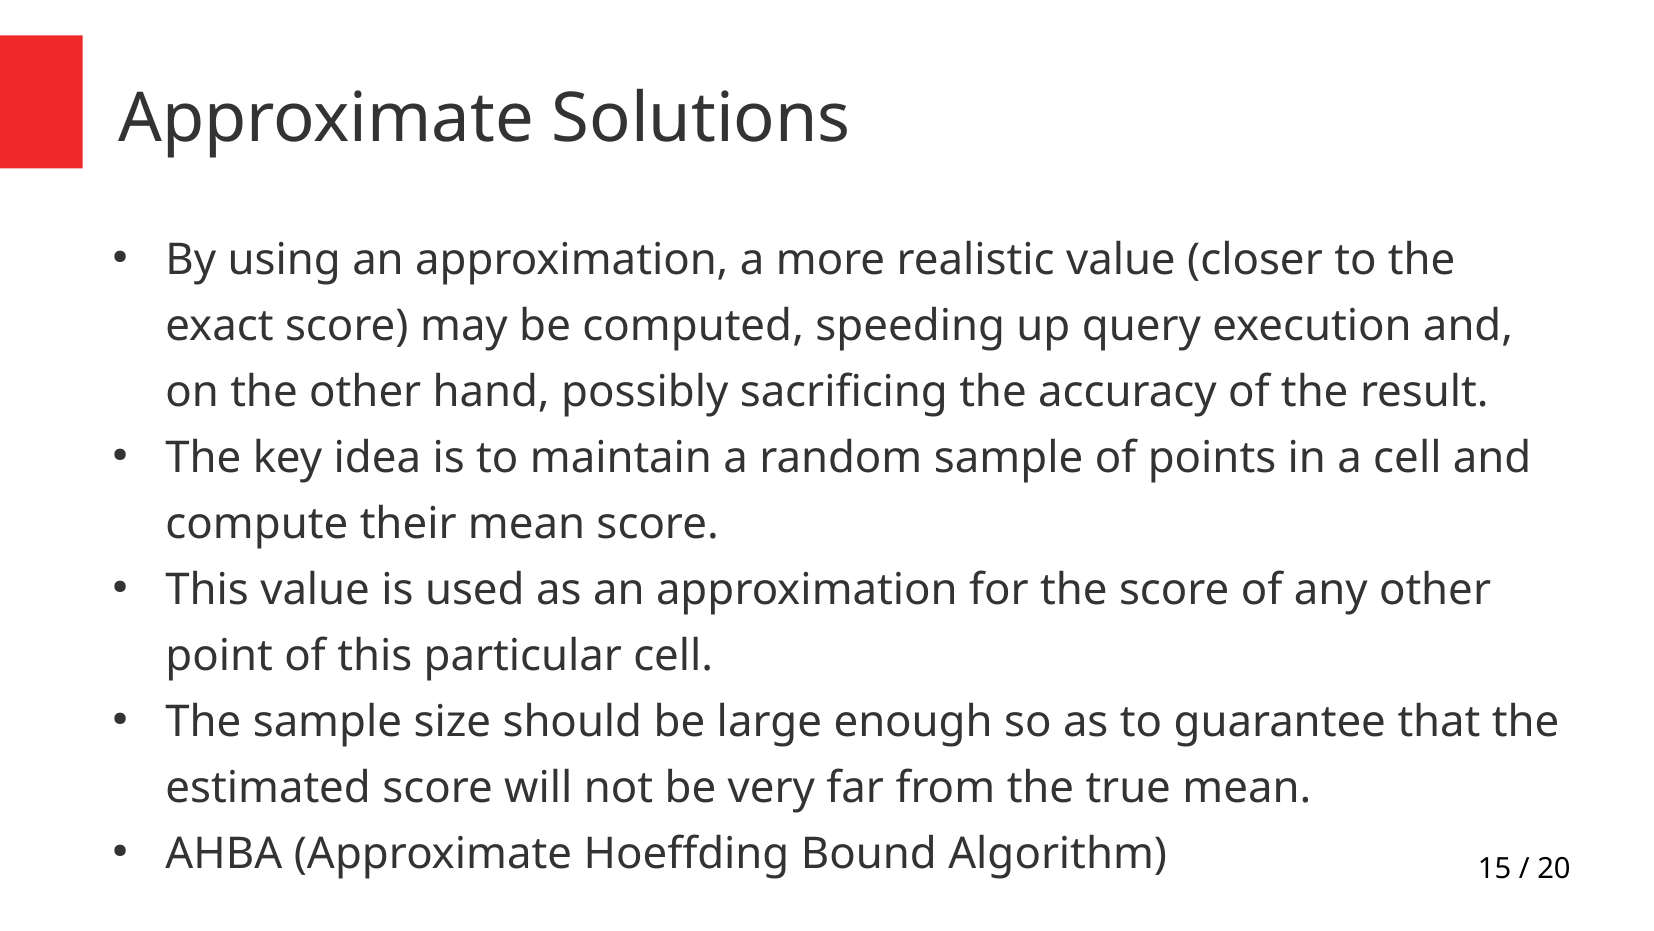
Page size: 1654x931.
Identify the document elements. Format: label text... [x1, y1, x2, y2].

list By using an approximation, a more realistic value (closer to the exact score) may be computed, speeding up query execution and, on the other hand, possibly sacrificing the accuracy of the result. The key idea is to maintain a random sample of points in a cell and compute their mean score. This value is used as an approximation for the score of any other point of this particular cell. The sample size should be large enough so as to guarantee that the estimated score will not be very far from the true mean. AHBA (Approximate Hoeffding Bound Algorithm) [94, 221, 1571, 827]
title Approximate Solutions [118, 37, 1571, 193]
